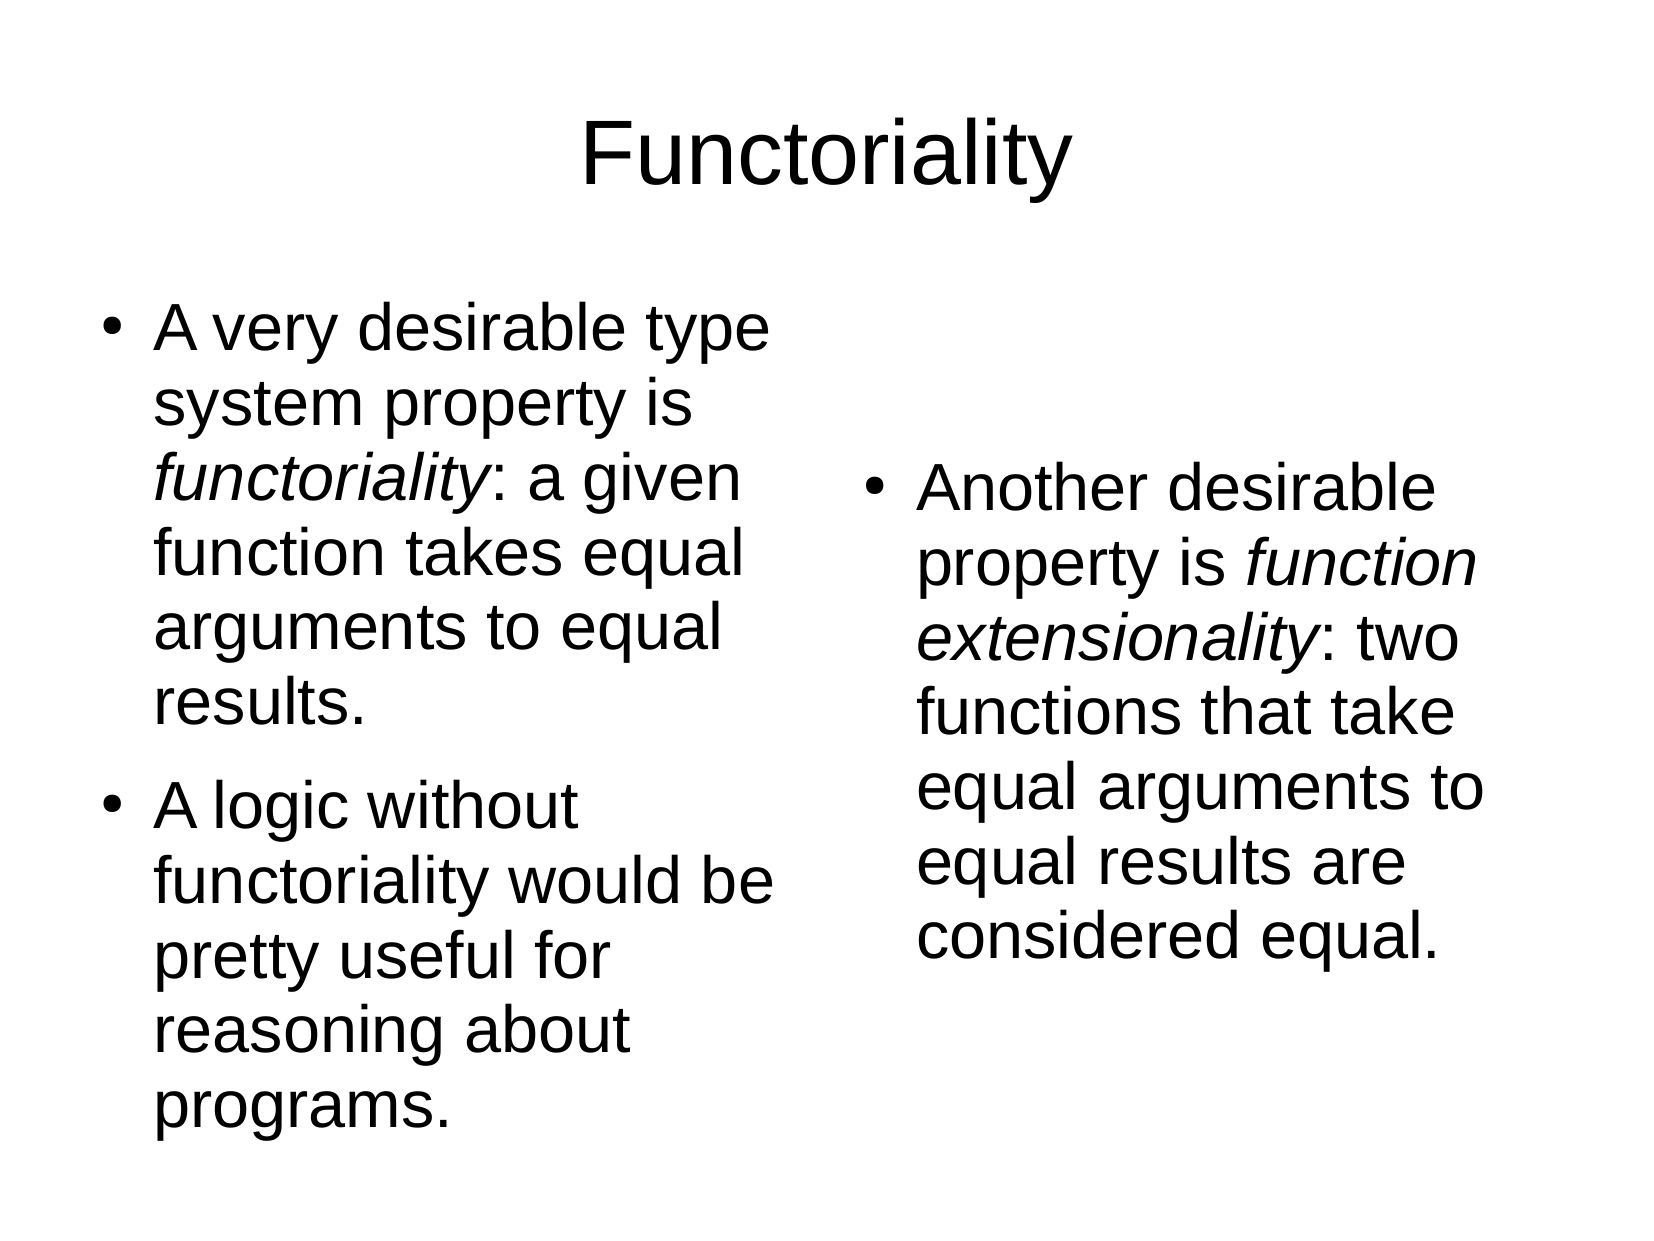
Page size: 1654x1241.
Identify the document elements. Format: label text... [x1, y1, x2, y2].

title Functoriality [82, 49, 1571, 257]
list A very desirable type system property is functoriality: a given function takes equal arguments to equal results. A logic without functoriality would be pretty useful for reasoning about programs. [82, 290, 809, 1143]
list Another desirable property is function extensionality: two functions that take equal arguments to equal results are considered equal. [845, 450, 1572, 1109]
